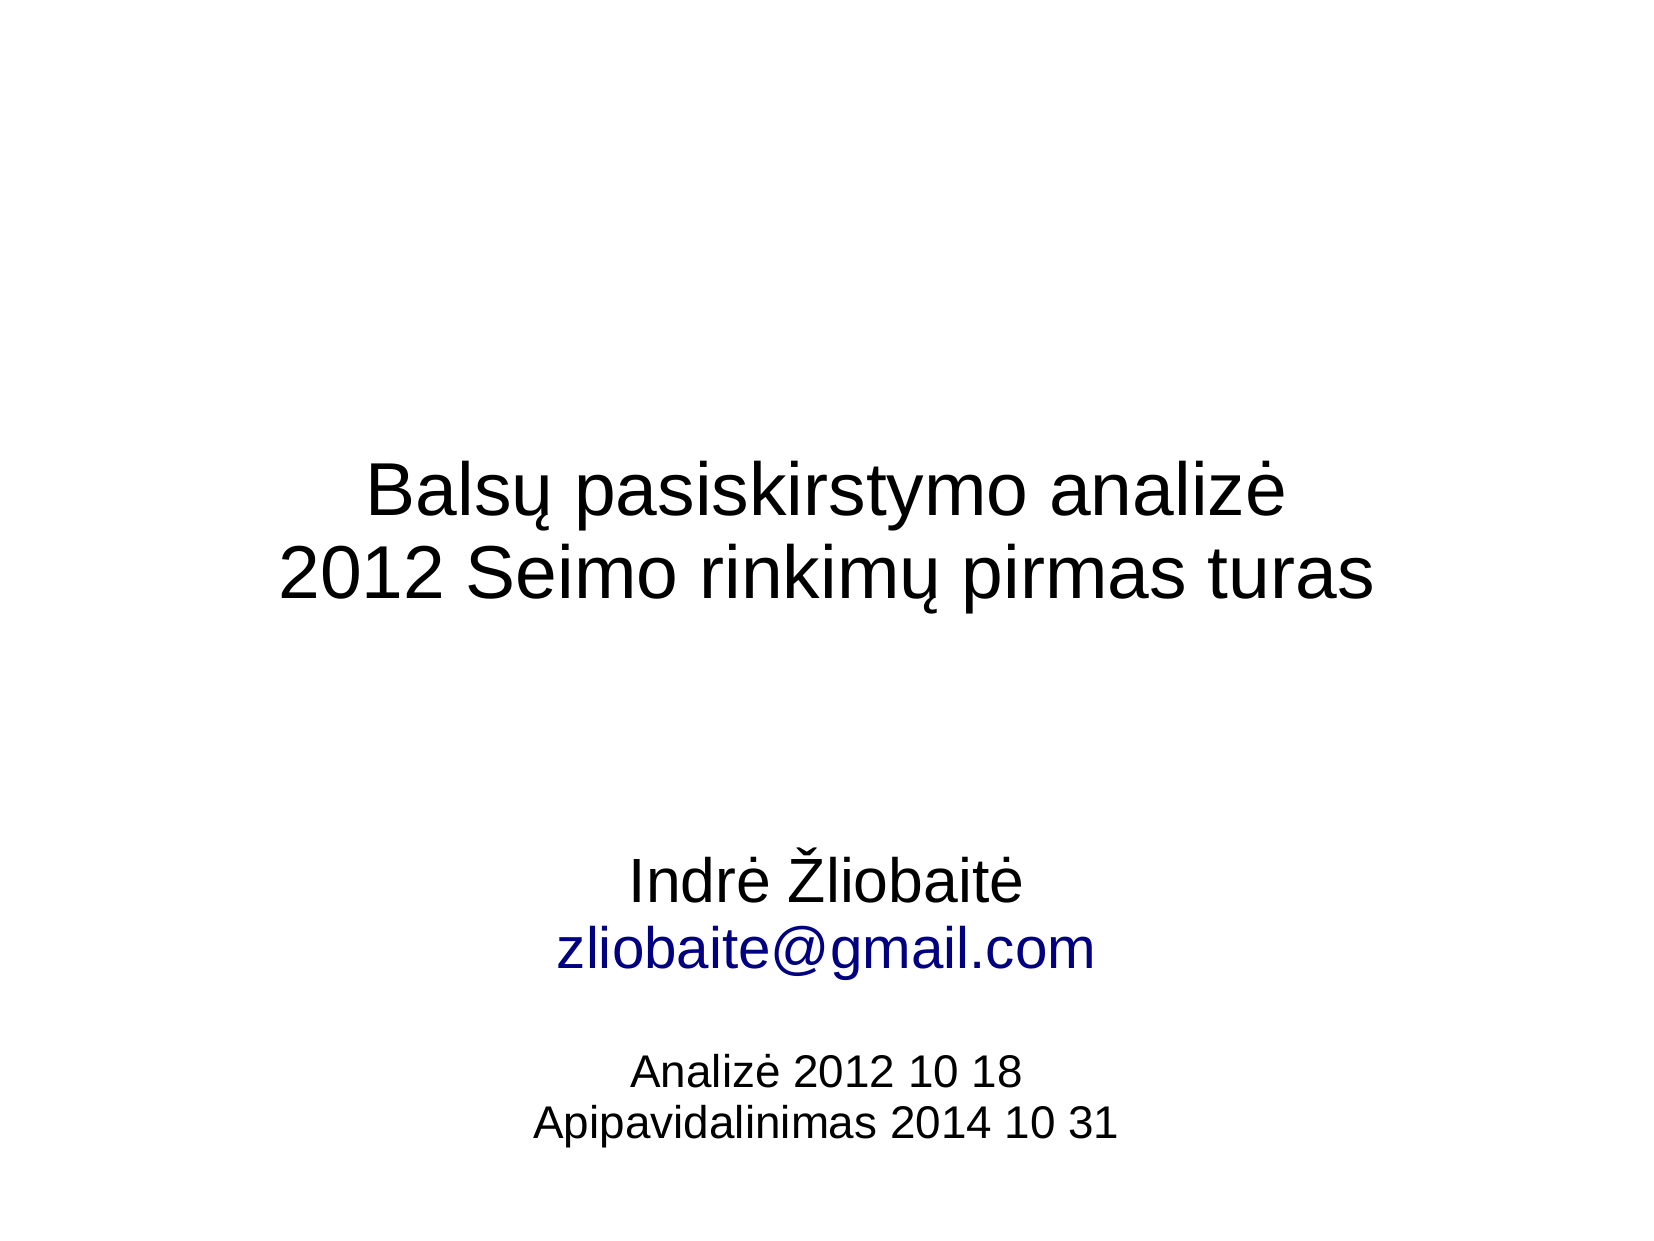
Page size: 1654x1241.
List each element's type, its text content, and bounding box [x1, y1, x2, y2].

subtitle Indrė Žliobaitė zliobaite@gmail.com Analizė 2012 10 18 Apipavidalinimas 2014 10 31 [82, 845, 1571, 1149]
title Balsų pasiskirstymo analizė 2012 Seimo rinkimų pirmas turas [82, 427, 1571, 635]
